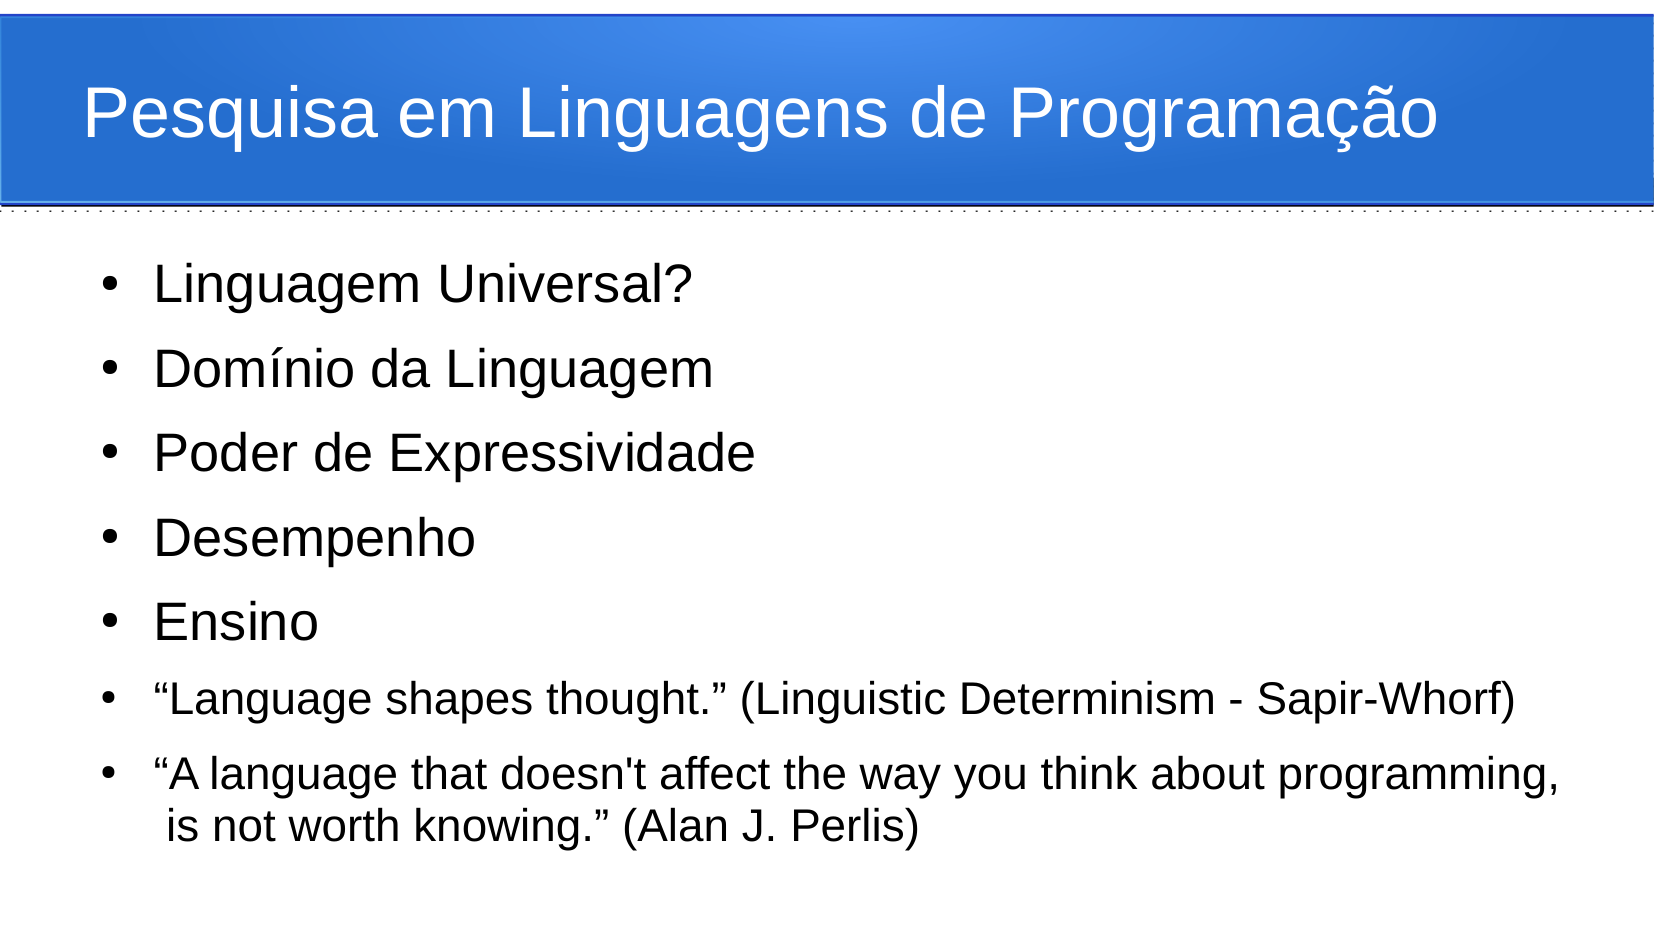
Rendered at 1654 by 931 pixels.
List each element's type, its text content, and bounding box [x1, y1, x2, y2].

picture [0, 206, 1654, 212]
list Linguagem Universal? Domínio da Linguagem Poder de Expressividade Desempenho Ensino [82, 253, 1571, 673]
title Pesquisa em Linguagens de Programação [82, 35, 1583, 189]
list “Language shapes thought.” (Linguistic Determinism - Sapir-Whorf) “A language that doesn't affect the way you think about programming, is not worth knowing.” (Alan J. Perlis) [82, 673, 1571, 918]
